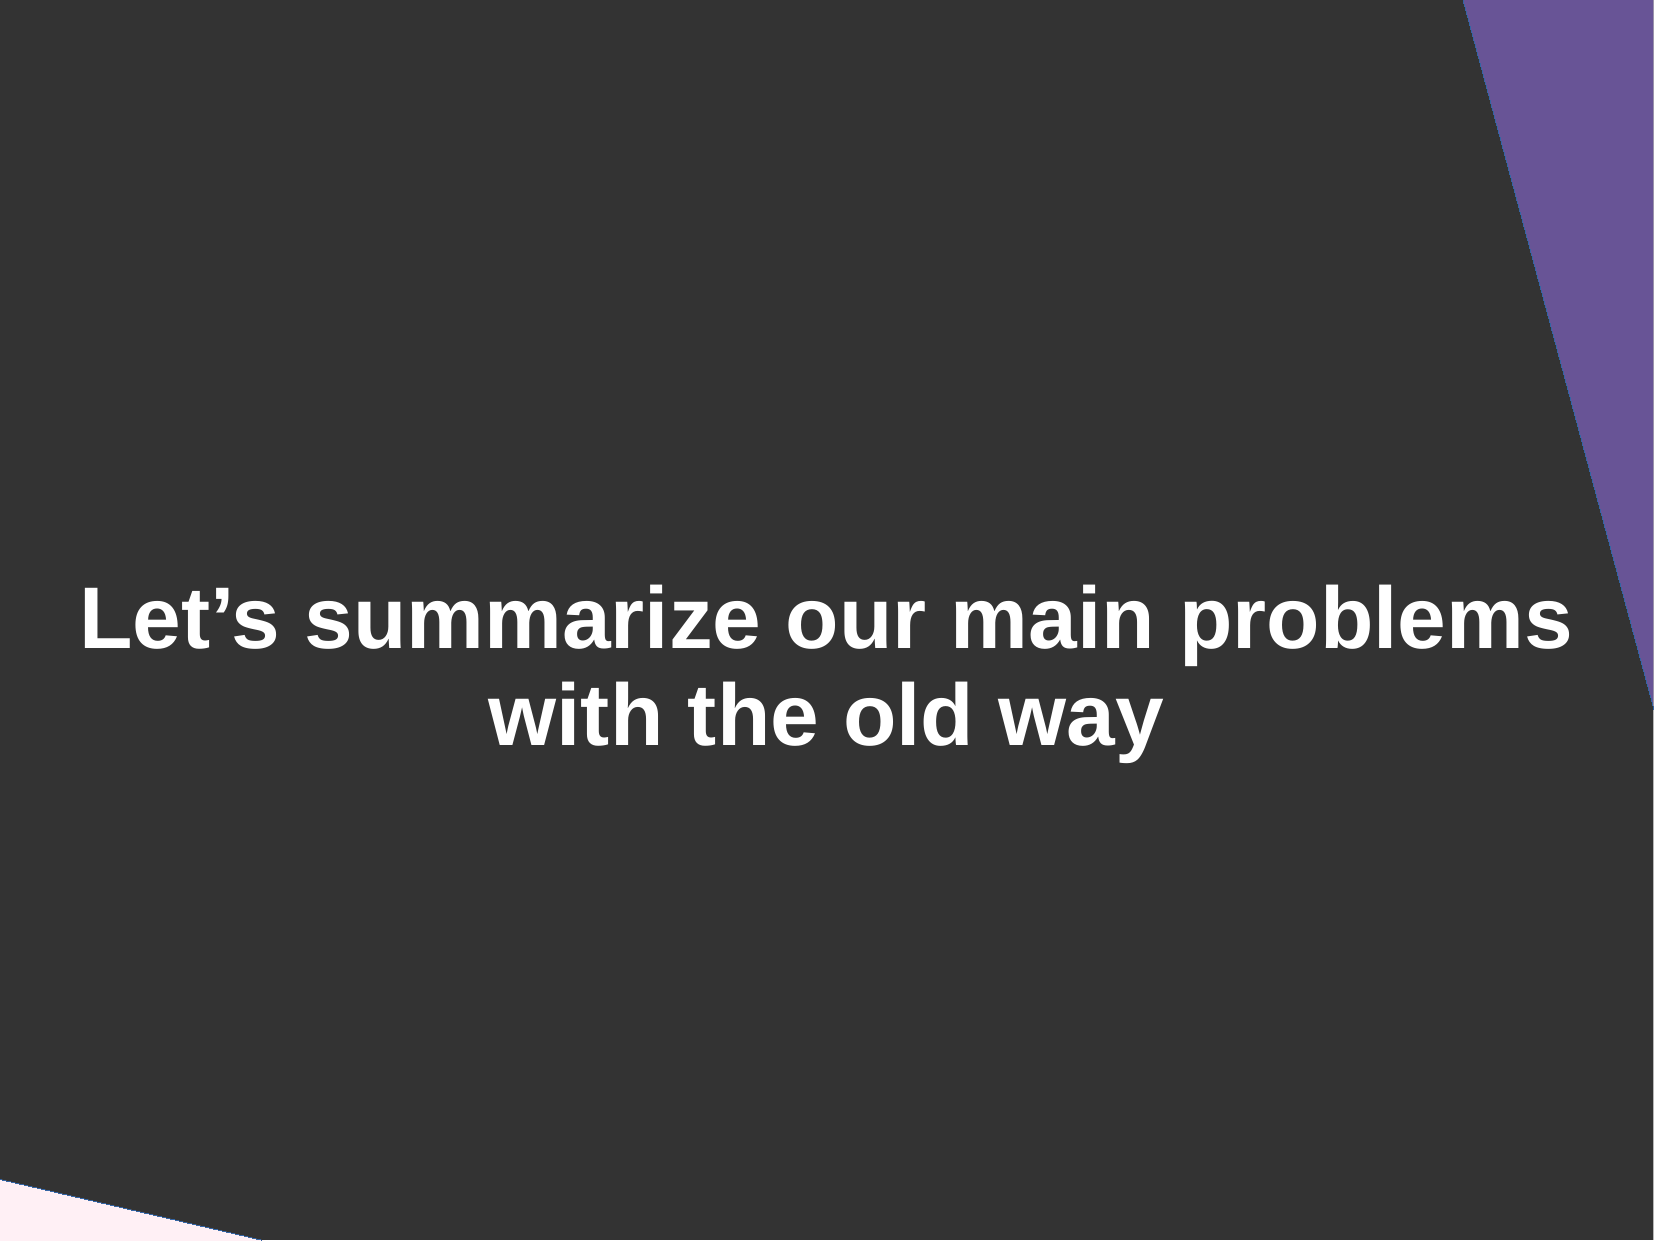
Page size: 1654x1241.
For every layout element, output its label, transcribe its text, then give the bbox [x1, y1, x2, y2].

text_box [0, 1179, 266, 1241]
title Let’s summarize our main problems with the old way [31, 568, 1622, 765]
text_box [1463, 0, 1654, 710]
